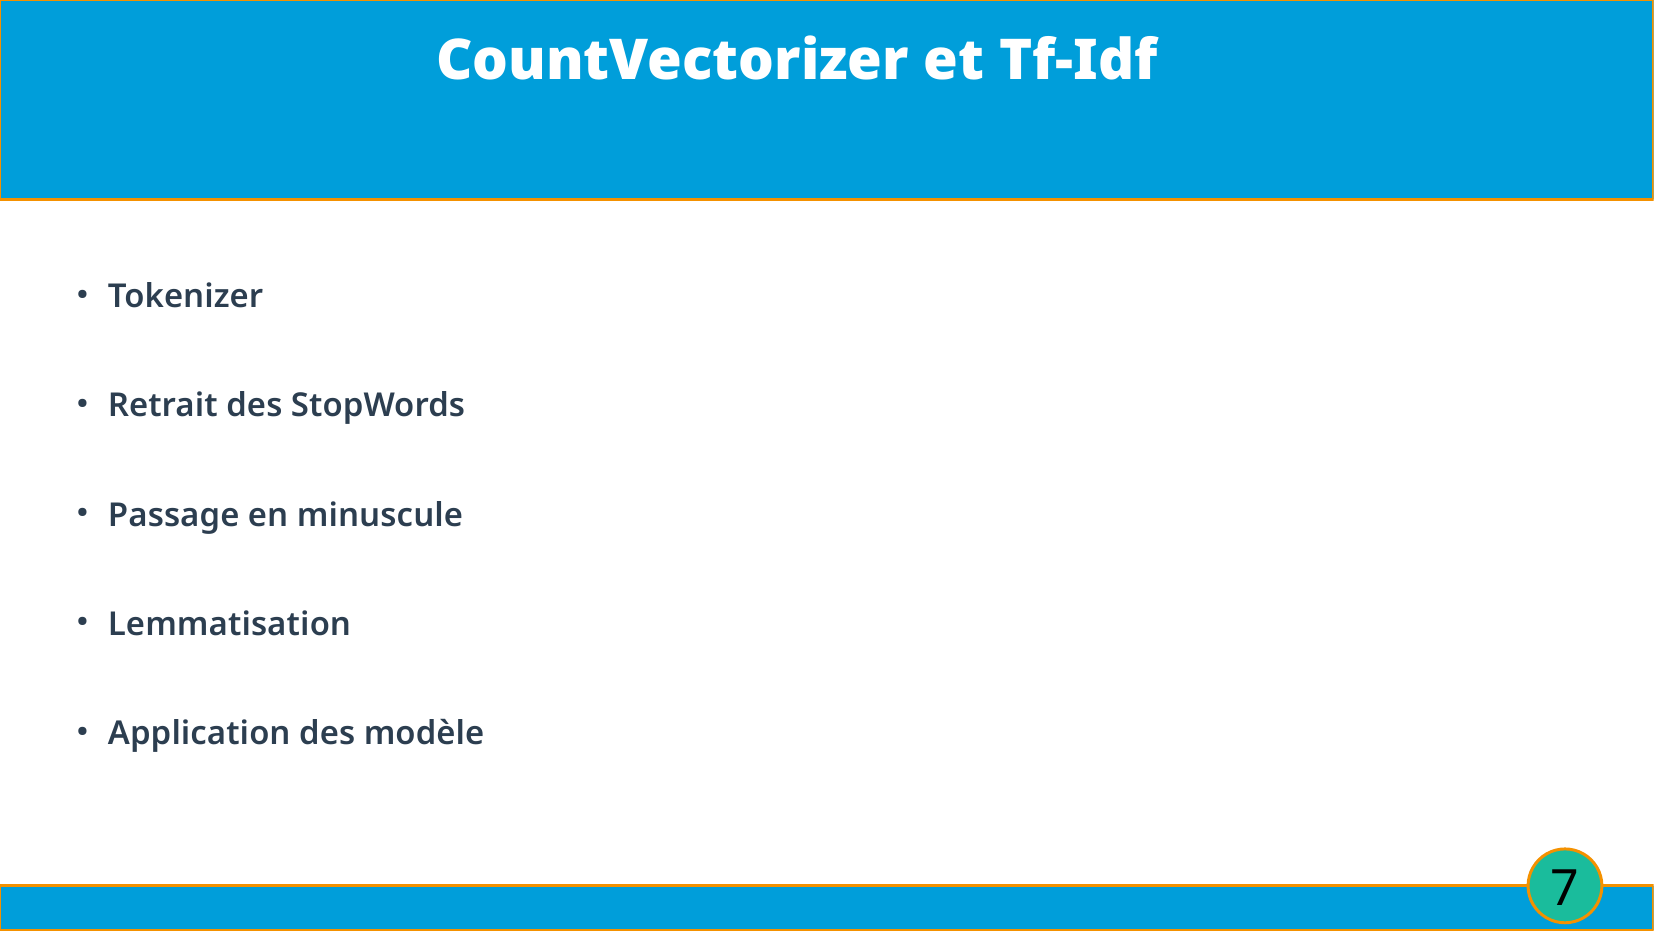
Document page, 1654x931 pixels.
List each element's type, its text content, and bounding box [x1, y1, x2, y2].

list Tokenizer Retrait des StopWords Passage en minuscule Lemmatisation Application des modèle [76, 217, 1565, 758]
title CountVectorizer et Tf-Idf [29, 37, 1565, 155]
